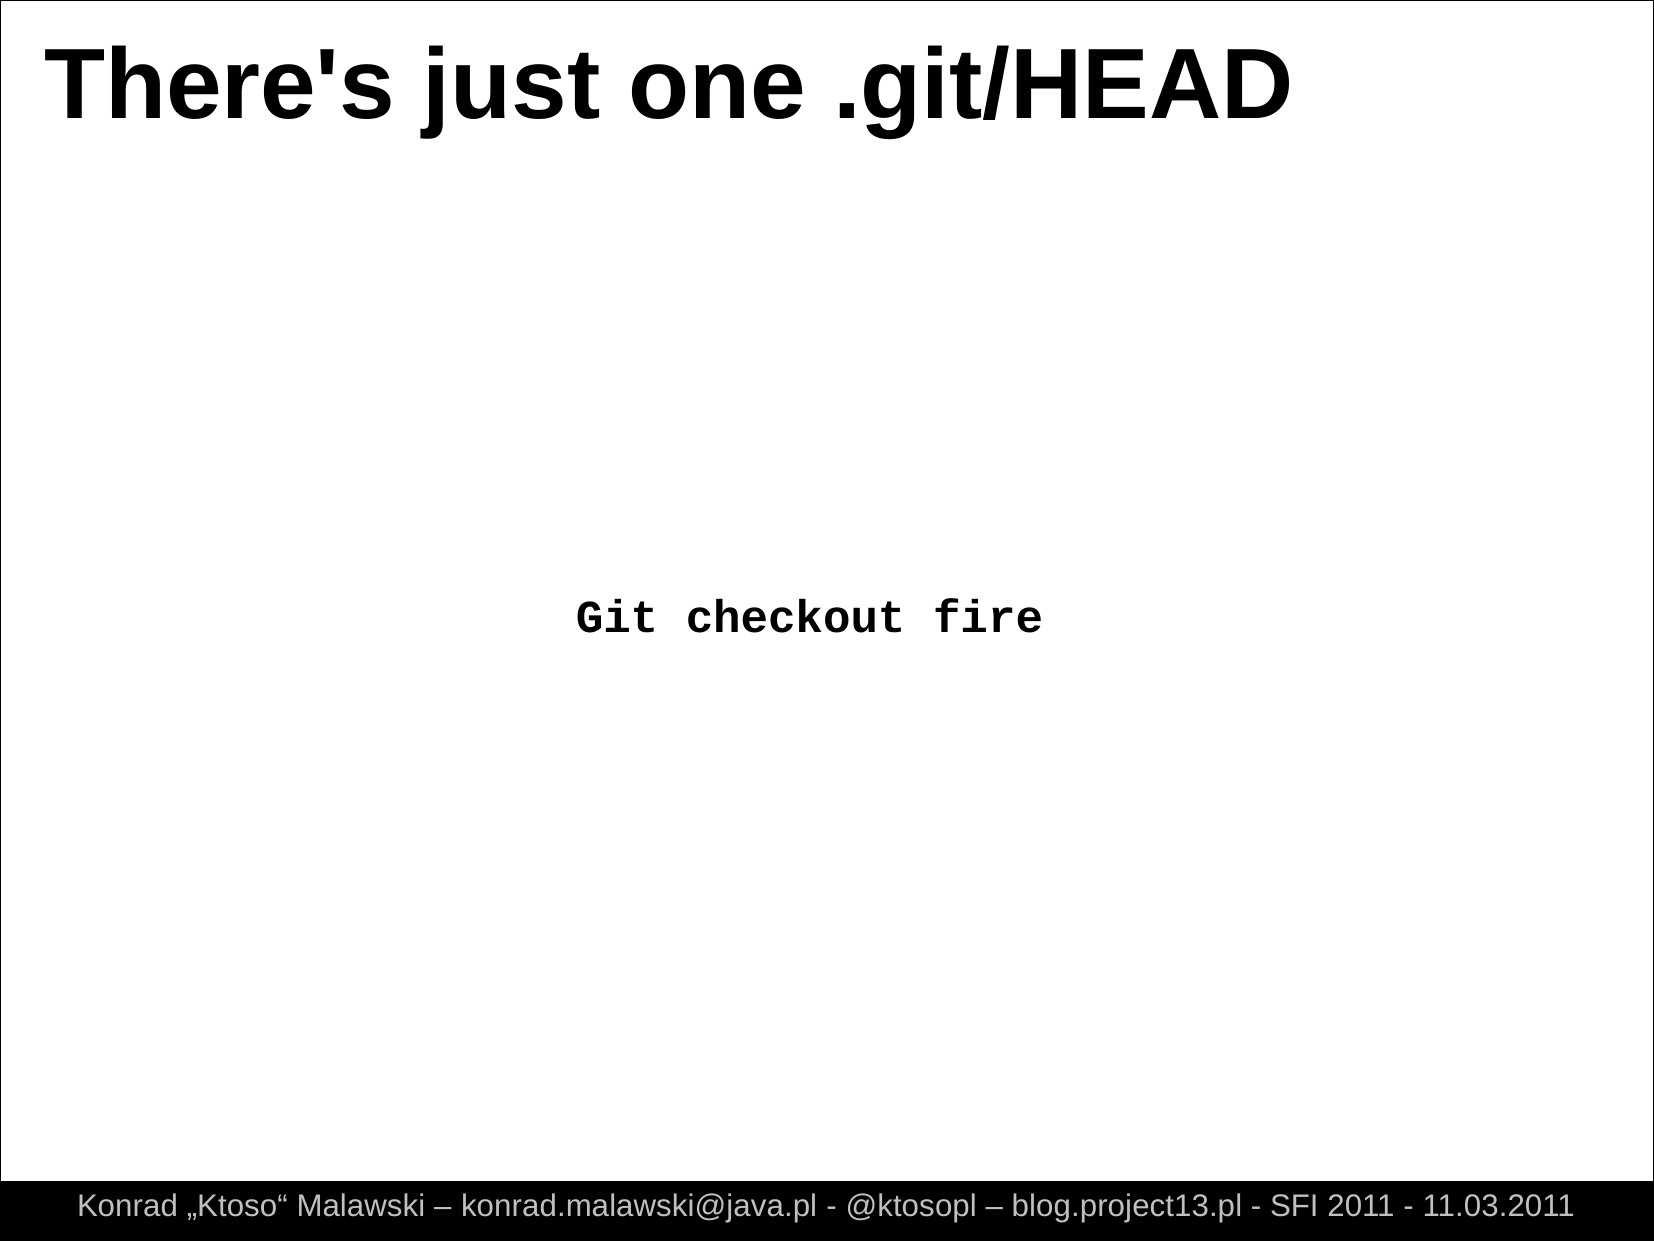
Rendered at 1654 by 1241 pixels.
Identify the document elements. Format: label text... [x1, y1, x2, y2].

text_box Konrad „Ktoso“ Malawski – konrad.malawski@java.pl - @ktosopl – blog.project13.pl - SFI 2011 - 11.03.2011 [0, 1181, 1654, 1238]
text_box There's just one .git/HEAD [29, 21, 1595, 148]
text_box Git checkout fire [561, 586, 1093, 654]
